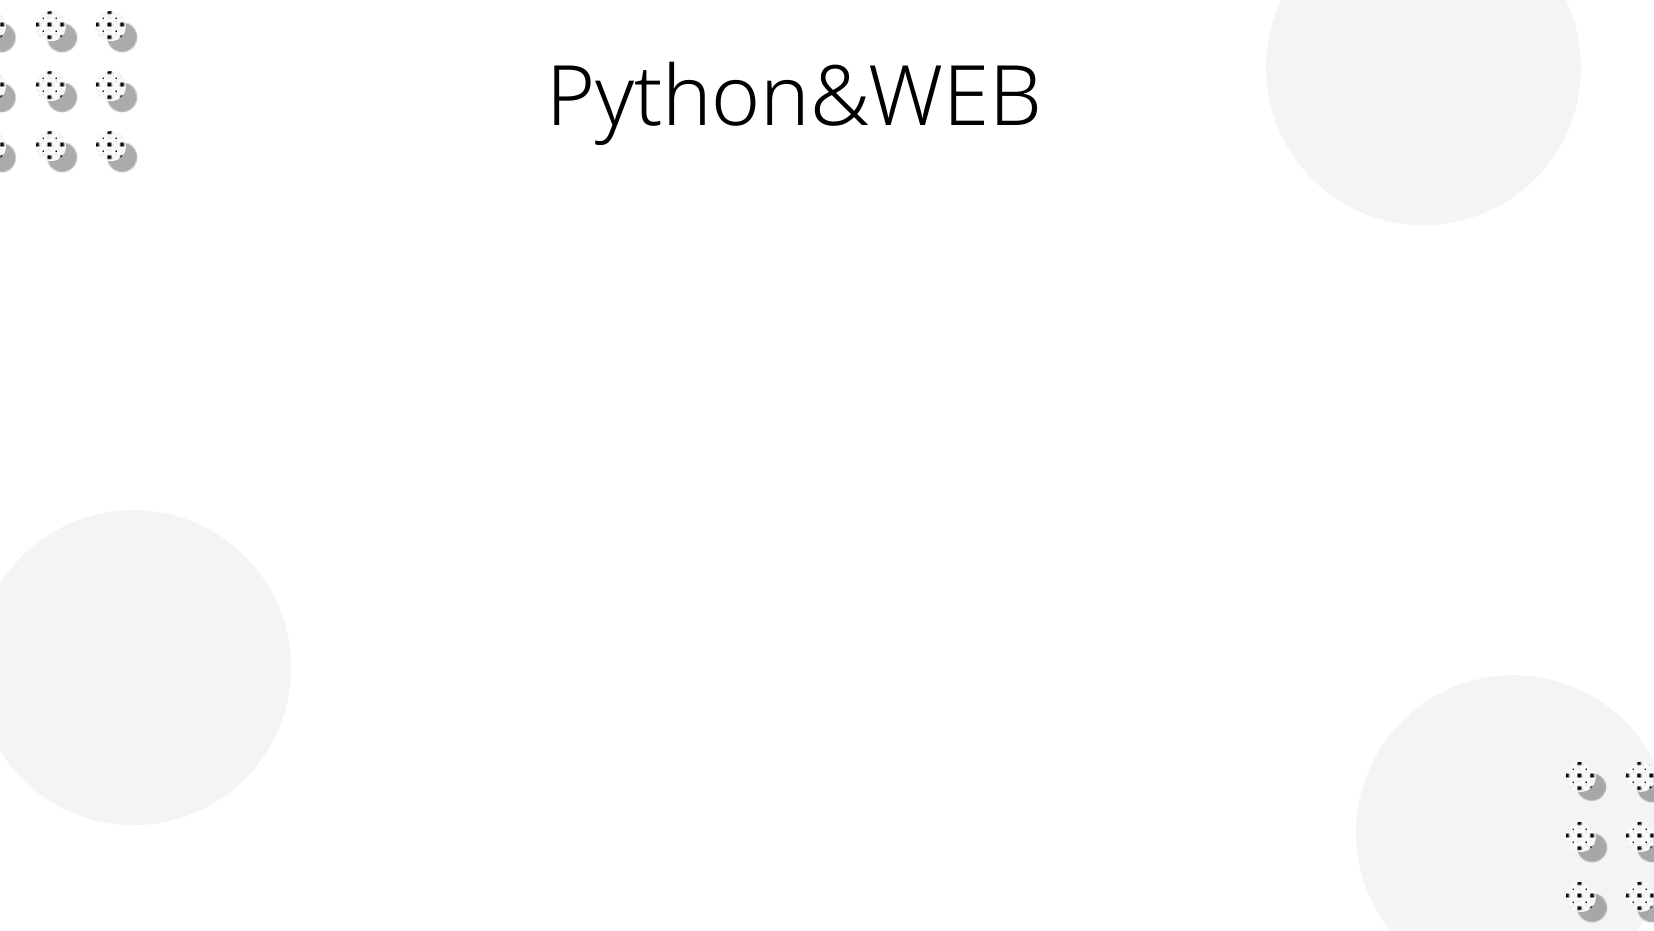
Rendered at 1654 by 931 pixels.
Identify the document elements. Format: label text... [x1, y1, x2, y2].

picture [1625, 761, 1654, 792]
picture [0, 74, 6, 99]
picture [0, 134, 7, 159]
picture [95, 11, 126, 42]
picture [95, 131, 127, 162]
picture [1625, 881, 1654, 912]
picture [35, 11, 66, 42]
picture [35, 71, 66, 102]
picture [1565, 821, 1596, 852]
picture [95, 71, 126, 102]
picture [1625, 821, 1654, 852]
picture [1565, 761, 1596, 792]
picture [1565, 881, 1596, 912]
picture [35, 131, 67, 162]
picture [0, 14, 6, 39]
text_box Python&WEB [531, 29, 1063, 178]
